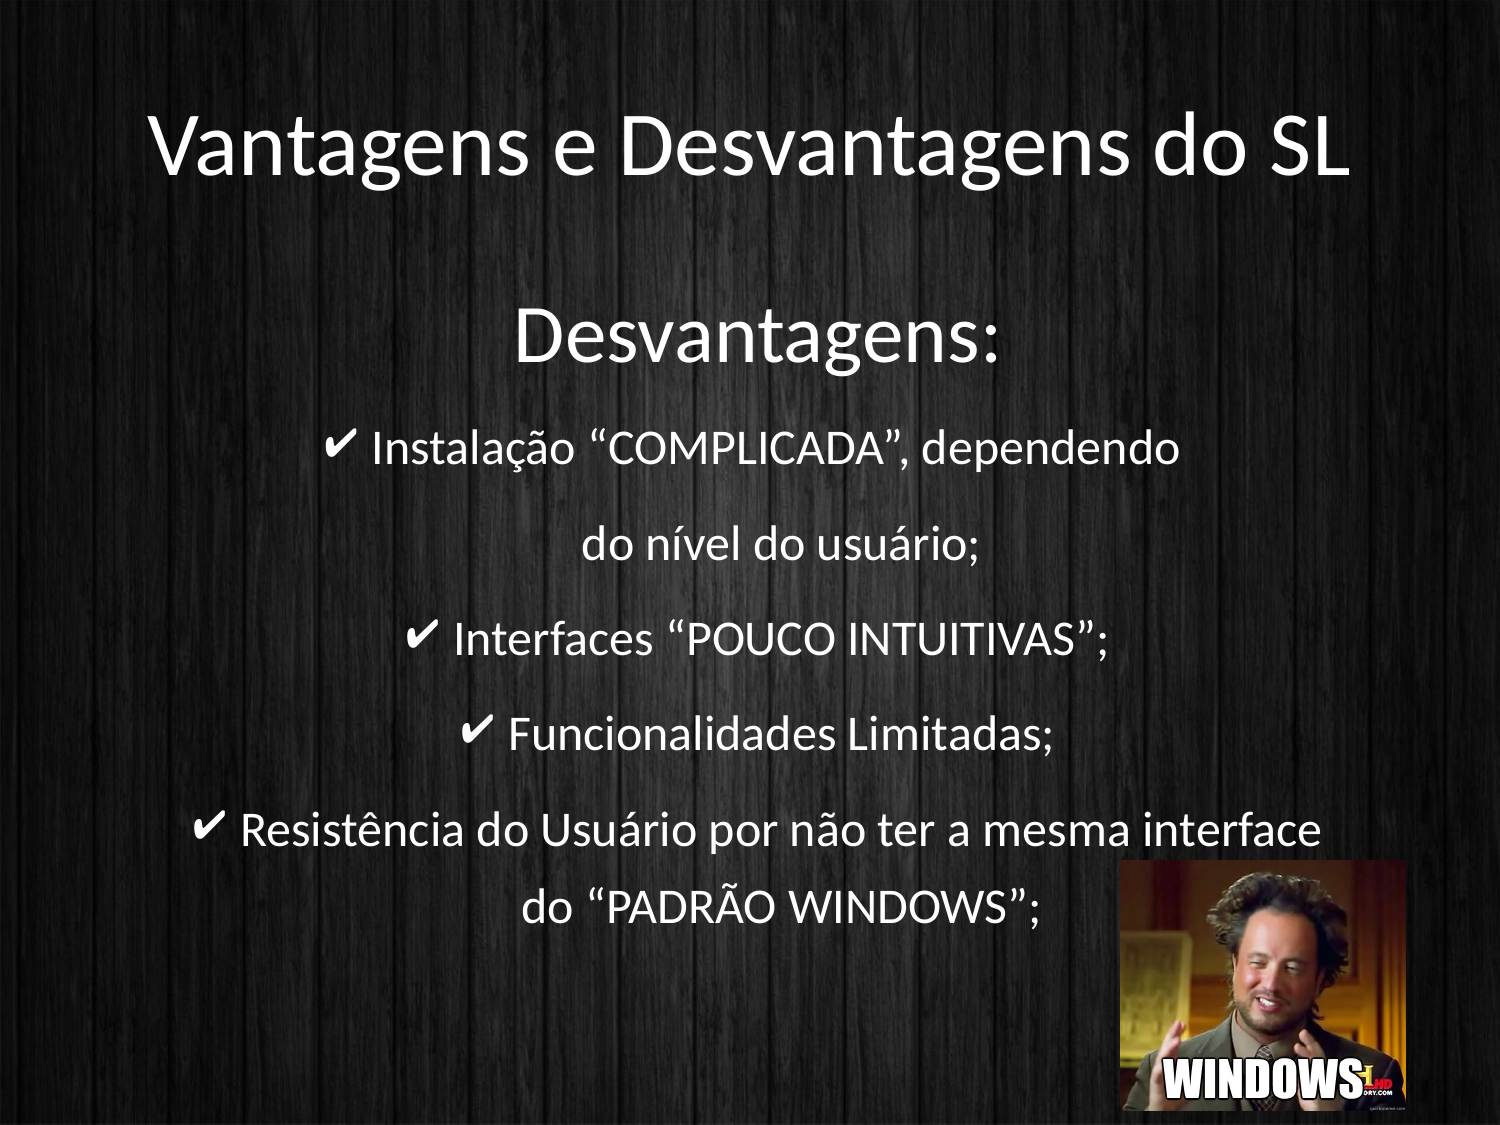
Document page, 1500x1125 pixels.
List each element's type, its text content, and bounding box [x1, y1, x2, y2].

text_box Desvantagens: Instalação “COMPLICADA”, dependendo do nível do usuário; Interfaces “POUCO INTUITIVAS”; Funcionalidades Limitadas; Resistência do Usuário por não ter a mesma interface do “PADRÃO WINDOWS”; [178, 271, 1339, 942]
title Vantagens e Desvantagens do SL [75, 45, 1425, 233]
picture [0, 0, 1500, 1125]
